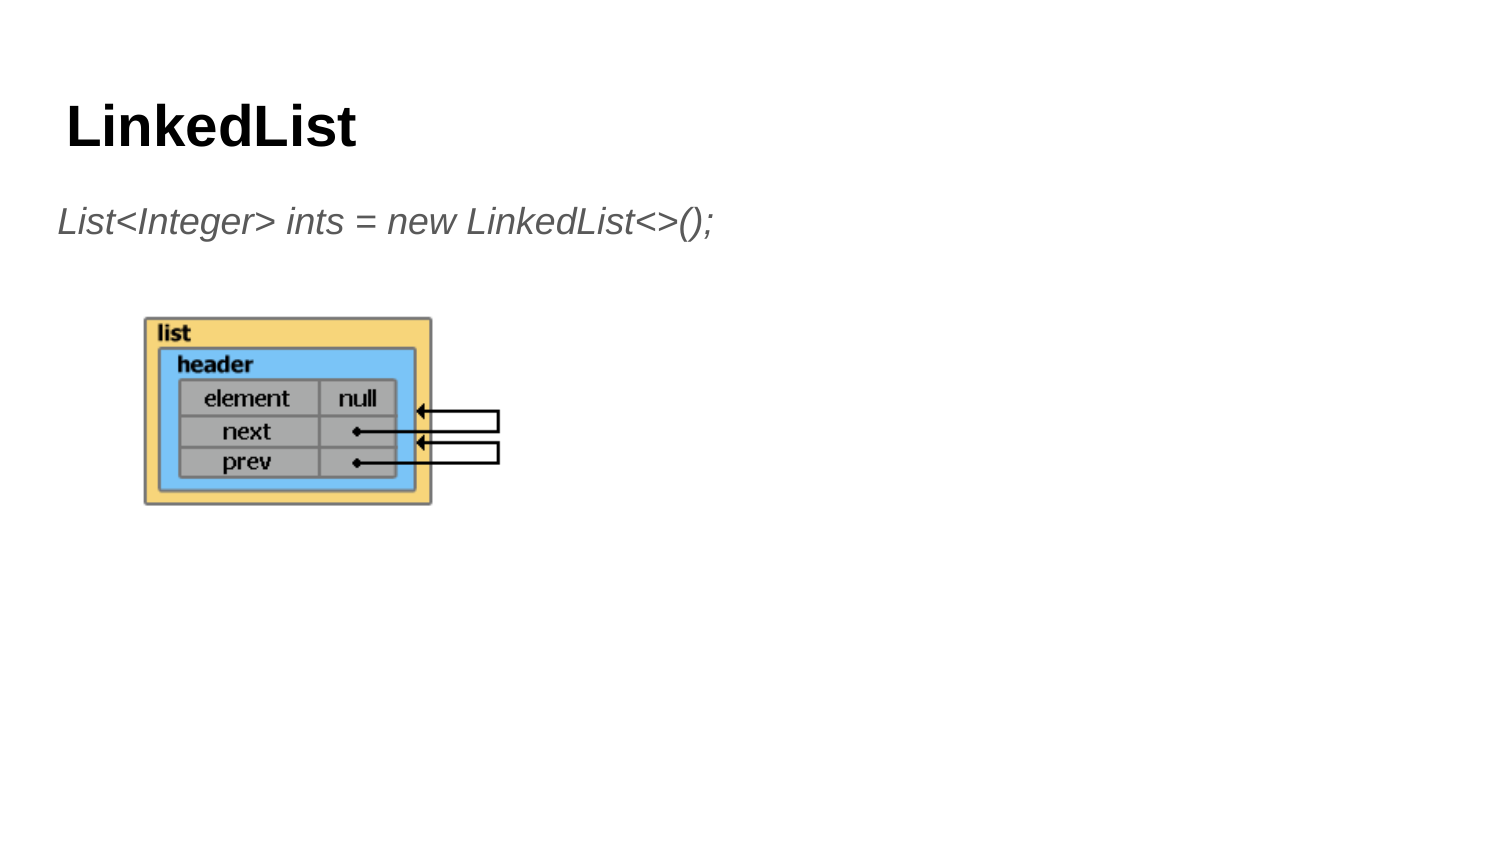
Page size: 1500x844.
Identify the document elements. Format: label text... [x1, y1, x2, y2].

title LinkedList [51, 72, 1449, 167]
picture [133, 303, 508, 520]
list List<Integer> ints = new LinkedList<>(); [42, 182, 1440, 743]
